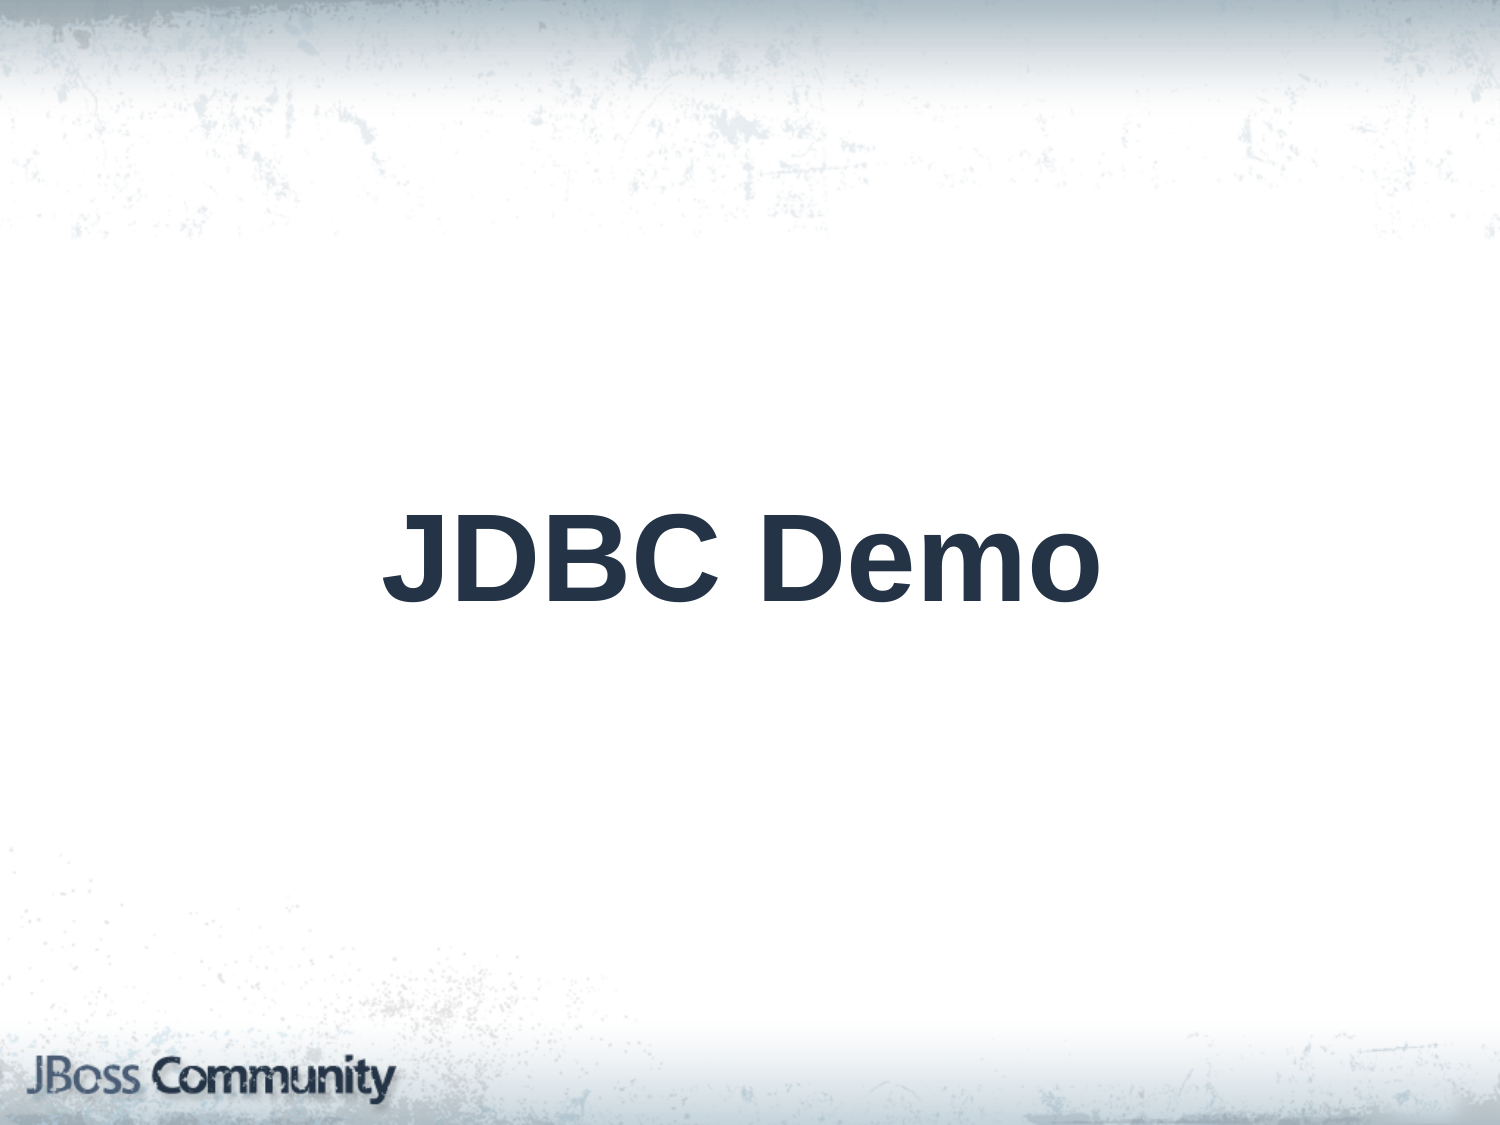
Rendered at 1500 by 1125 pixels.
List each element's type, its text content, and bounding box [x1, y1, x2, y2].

picture [0, 0, 1500, 1125]
title JDBC Demo [105, 450, 1381, 653]
